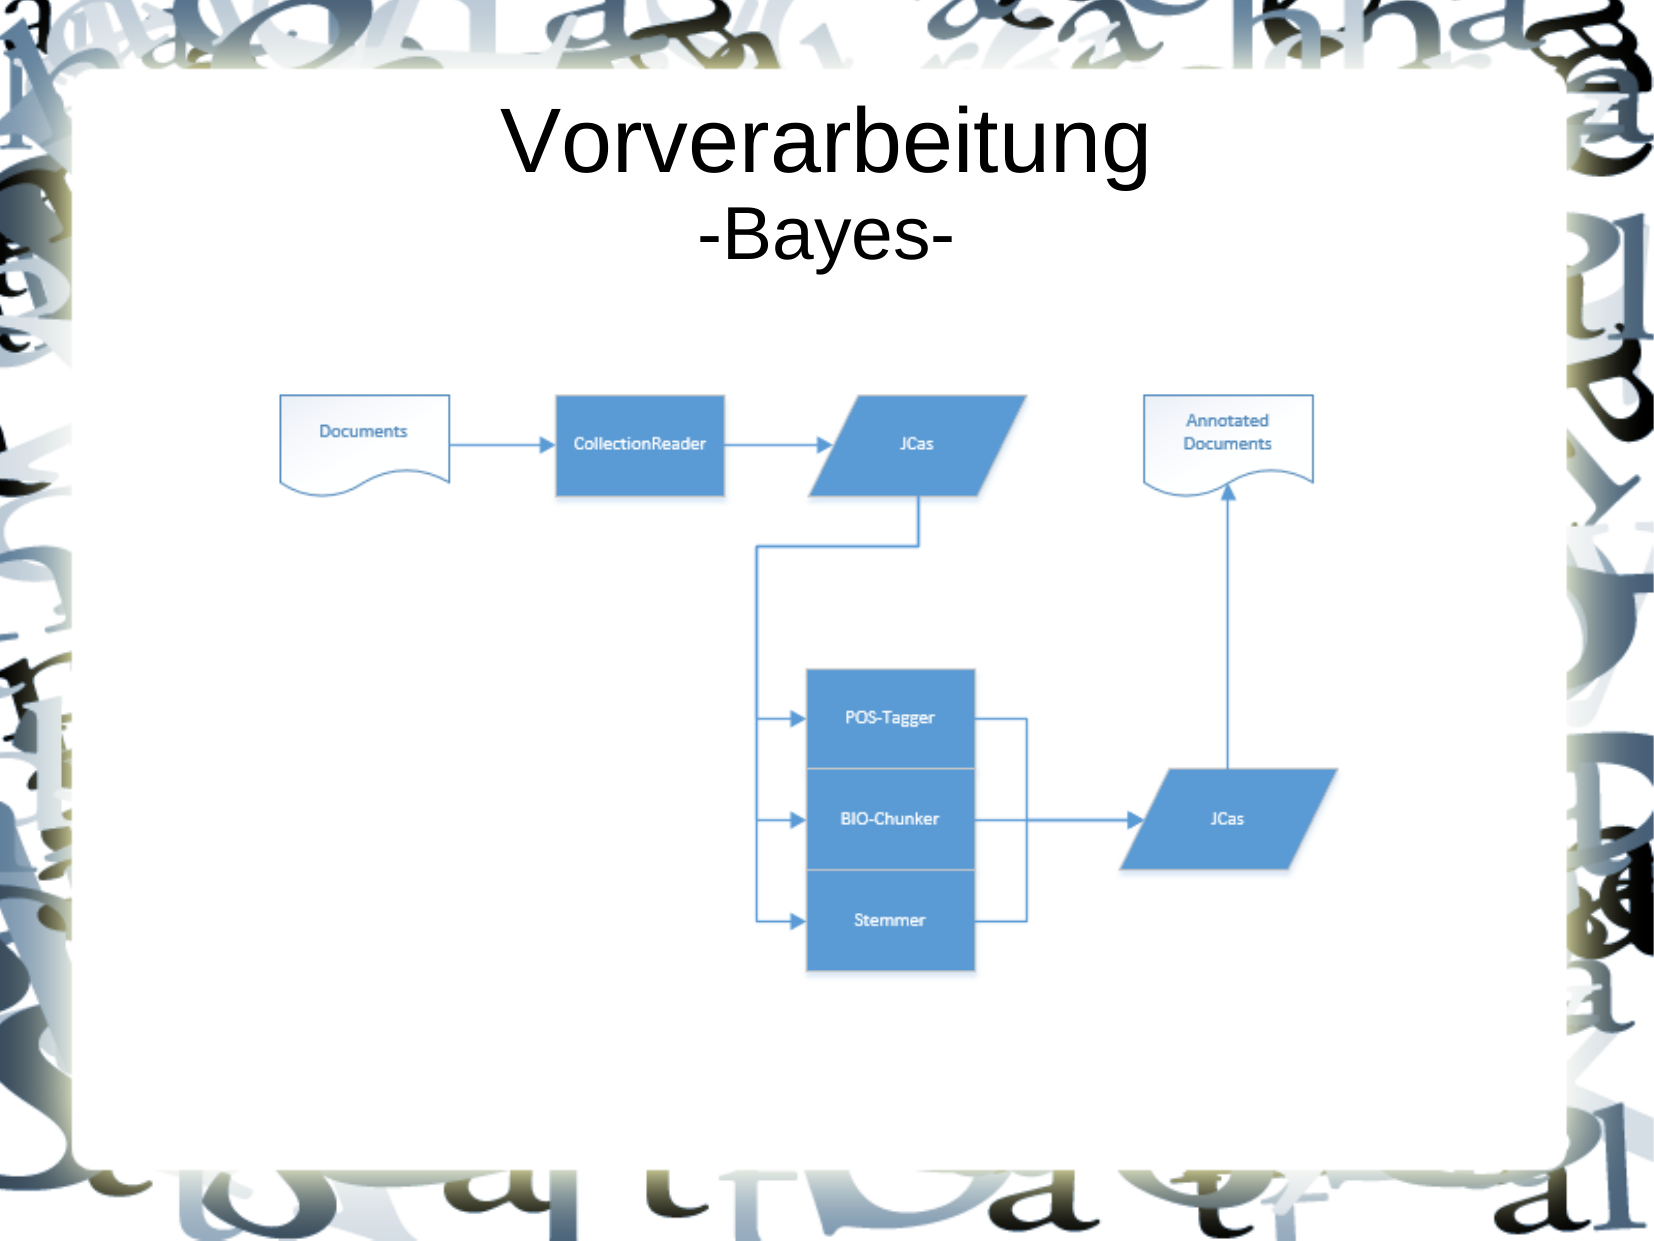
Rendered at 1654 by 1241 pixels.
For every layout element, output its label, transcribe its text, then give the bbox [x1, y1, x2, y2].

title Vorverarbeitung -Bayes- [82, 78, 1571, 287]
picture [0, 0, 1654, 1241]
